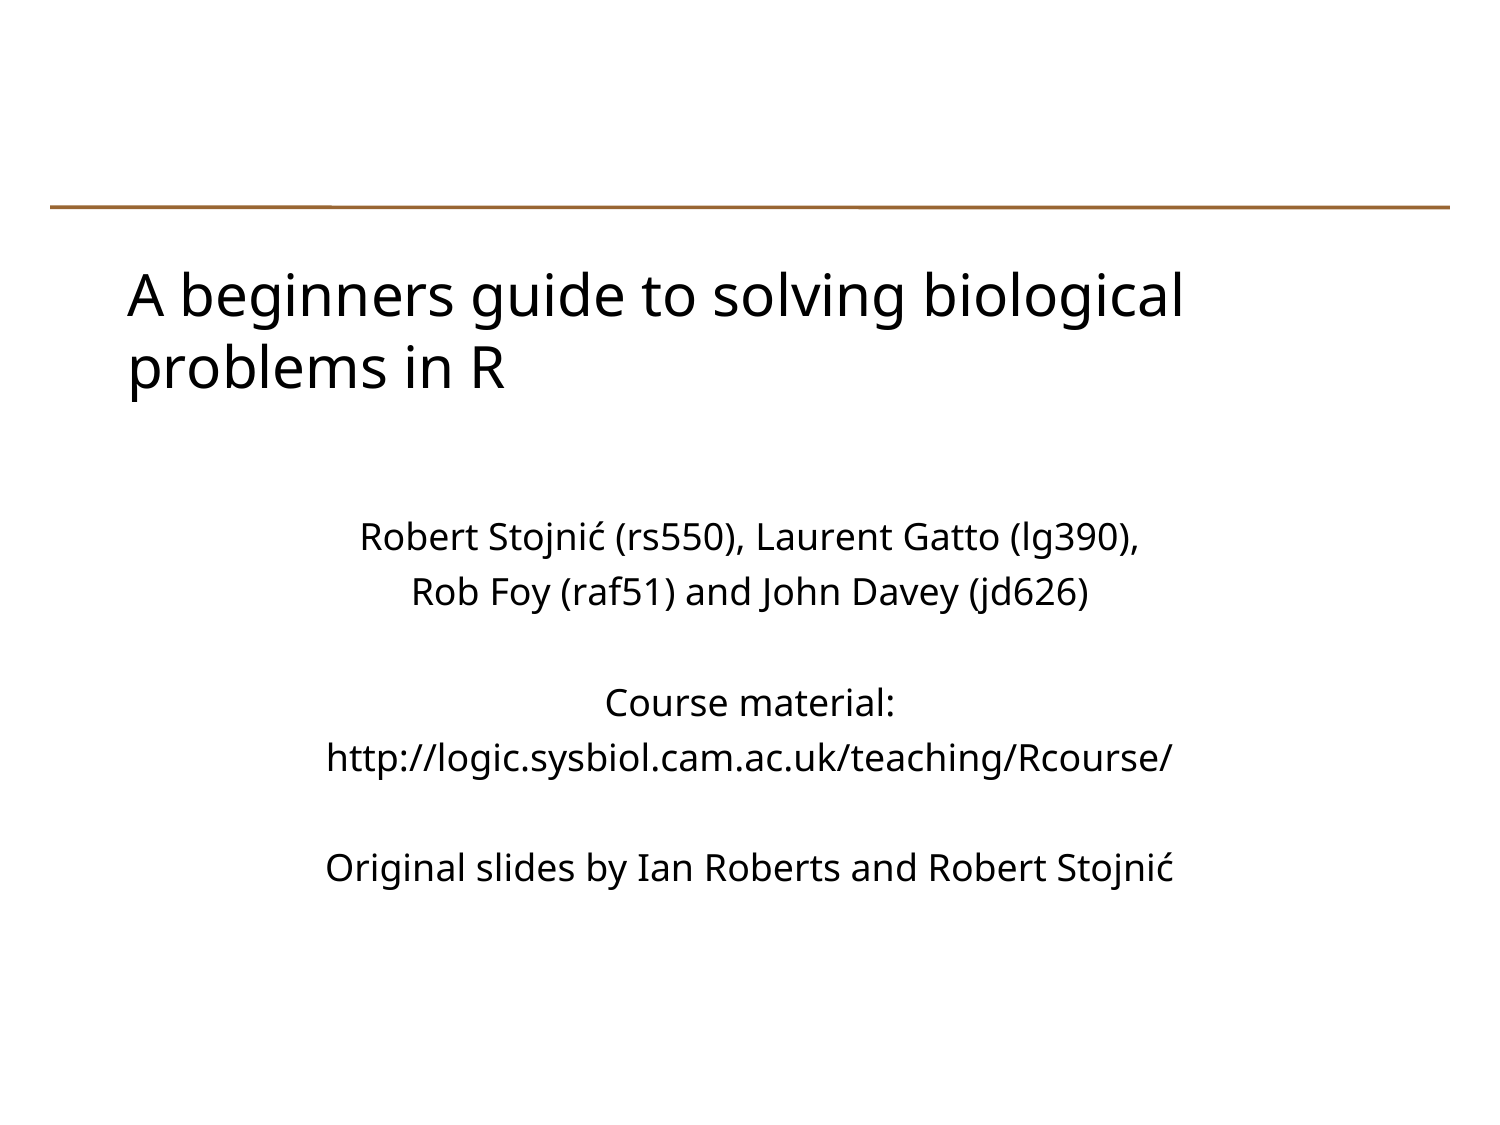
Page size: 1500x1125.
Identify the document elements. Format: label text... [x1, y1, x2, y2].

text_box Robert Stojnić (rs550), Laurent Gatto (lg390), Rob Foy (raf51) and John Davey (jd626) Course material: http://logic.sysbiol.cam.ac.uk/teaching/Rcourse/ Original slides by Ian Roberts and Robert Stojnić [85, 512, 1415, 906]
text_box A beginners guide to solving biological problems in R [112, 207, 1388, 449]
